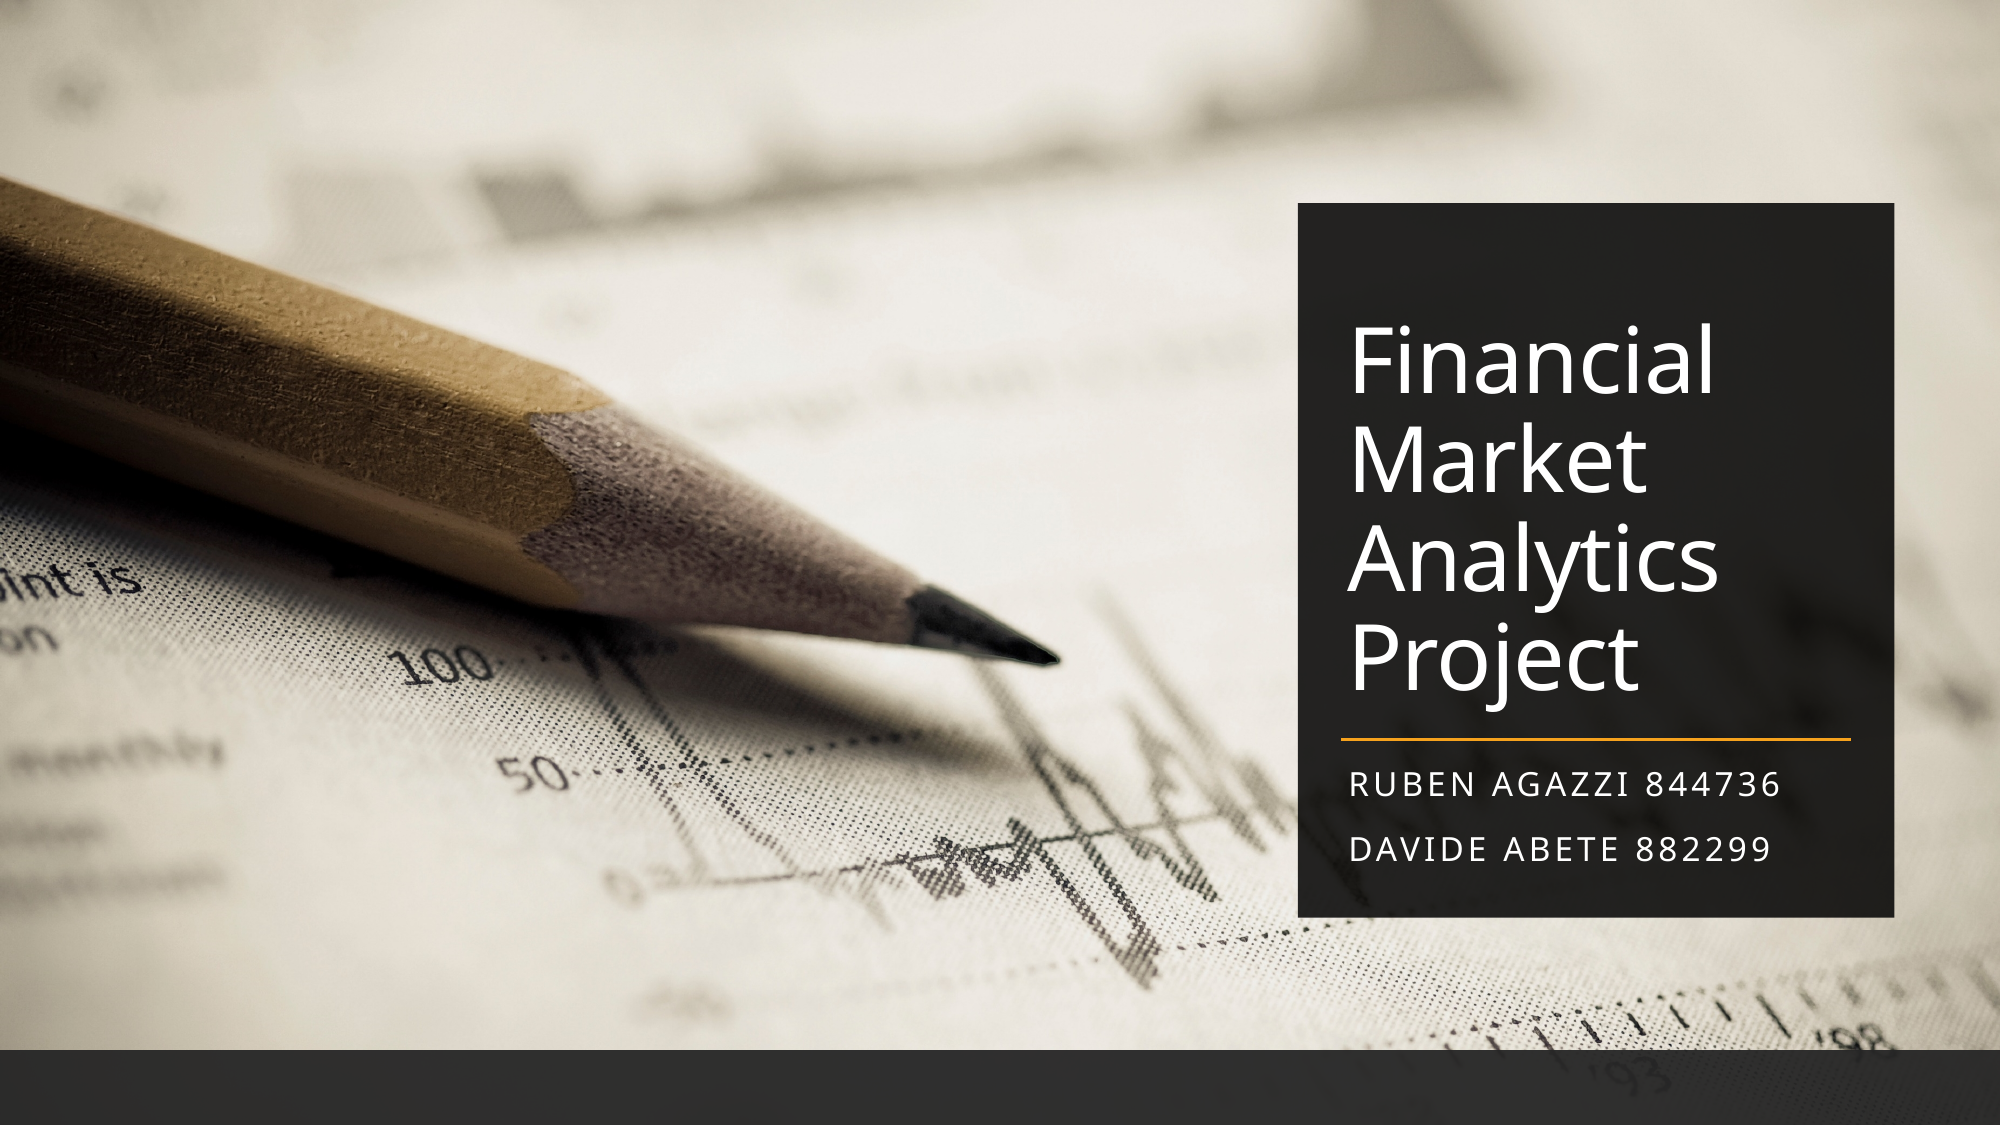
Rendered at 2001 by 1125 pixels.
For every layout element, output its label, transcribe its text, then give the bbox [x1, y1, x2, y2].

title Financial Market Analytics Project [1332, 242, 1860, 718]
text_box [0, 1050, 2000, 1125]
text_box [1298, 203, 1894, 918]
picture [0, 0, 2000, 1050]
subtitle Ruben agazzi 844736 Davide abete 882299 [1333, 756, 1860, 884]
